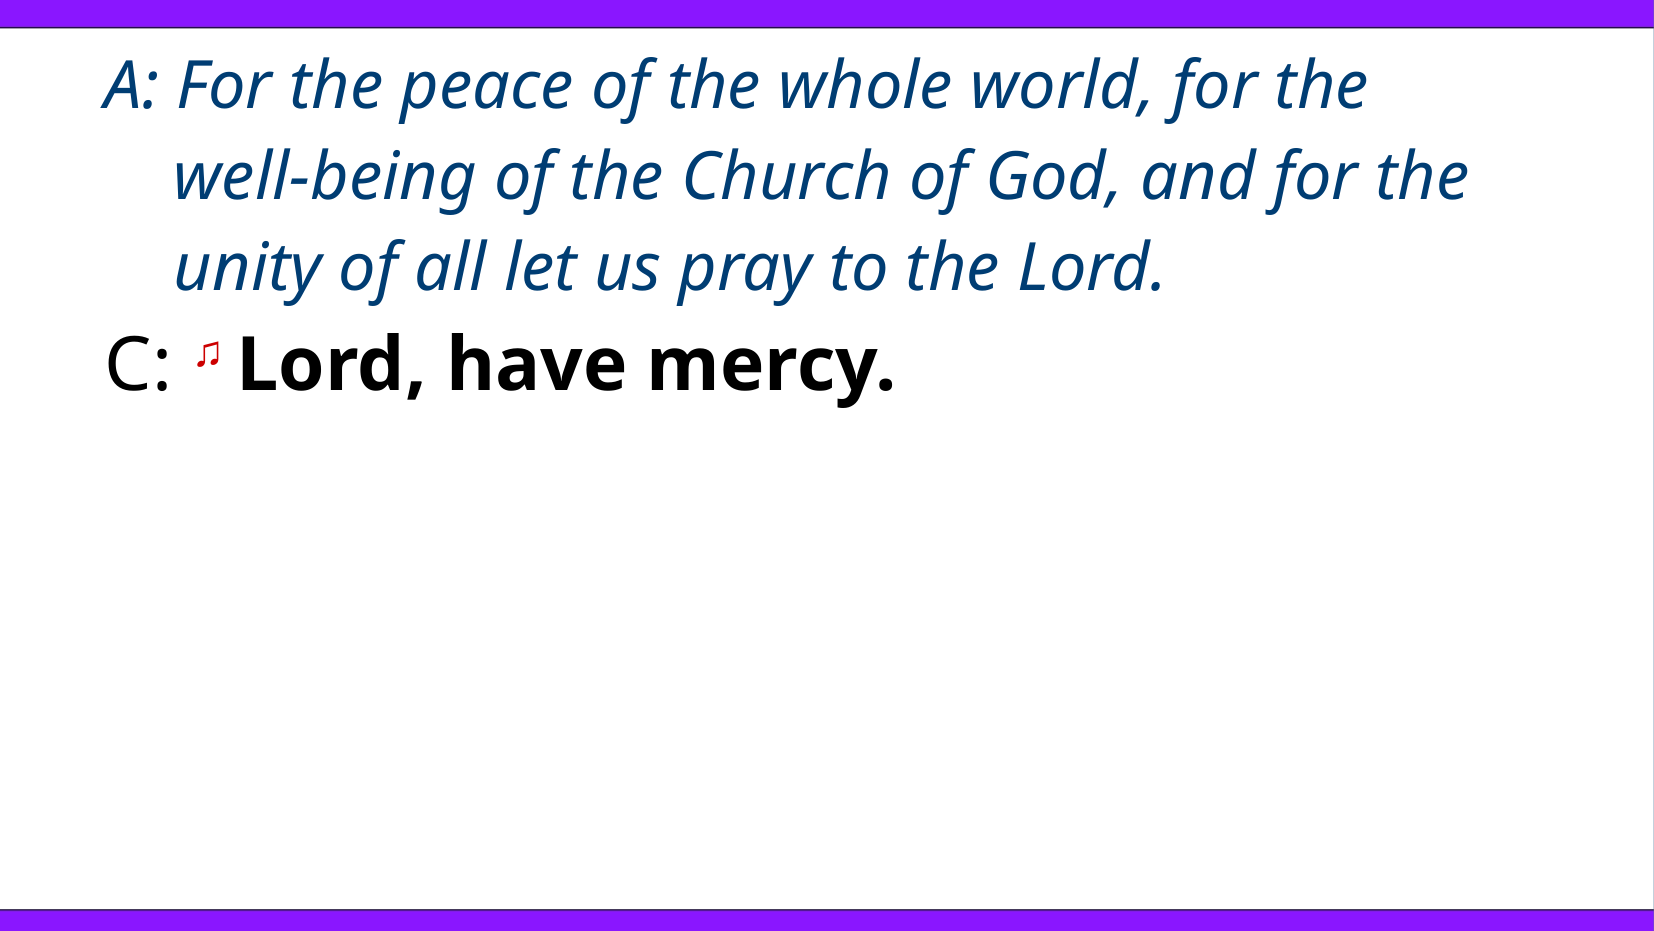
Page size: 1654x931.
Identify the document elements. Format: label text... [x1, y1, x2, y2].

picture [0, 0, 1654, 931]
text_box A: For the peace of the whole world, for the well-being of the Church of God, and for the unity of all let us pray to the Lord. C: ♫ Lord, have mercy. [90, 30, 1561, 451]
